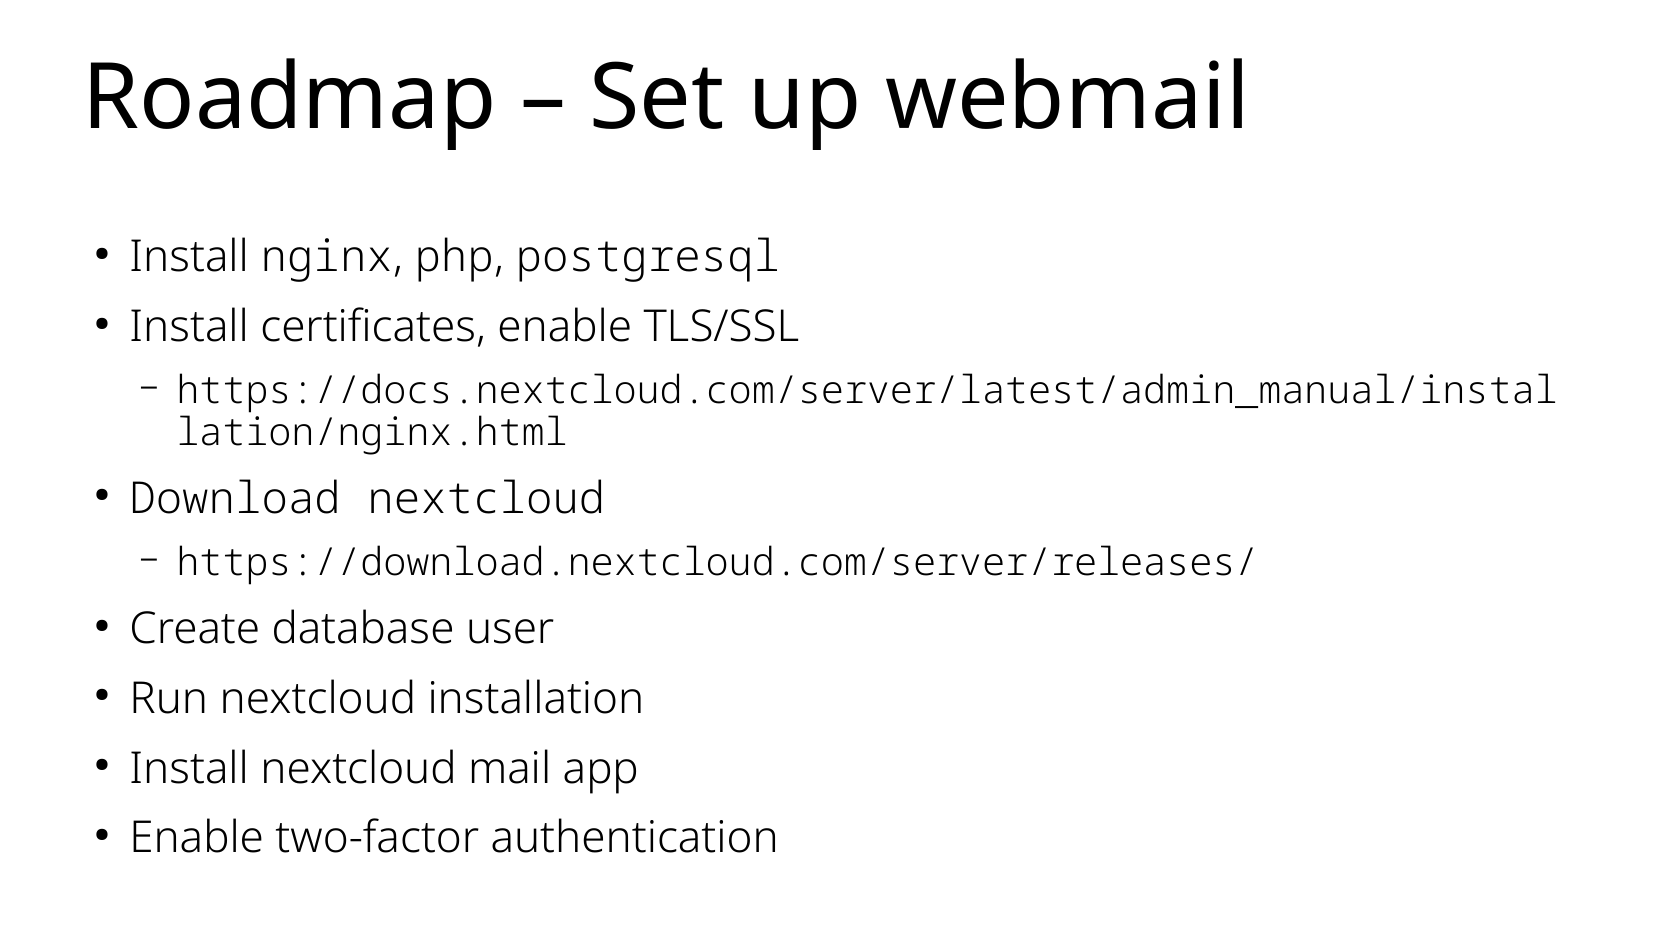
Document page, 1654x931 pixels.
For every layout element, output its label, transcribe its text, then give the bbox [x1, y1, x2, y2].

title Roadmap – Set up webmail [82, 37, 1571, 150]
list Install nginx, php, postgresql Install certificates, enable TLS/SSL https://docs.nextcloud.com/server/latest/admin_manual/installation/nginx.html Download nextcloud https://download.nextcloud.com/server/releases/ Create database user Run nextcloud installation Install nextcloud mail app Enable two-factor authentication [82, 224, 1571, 825]
